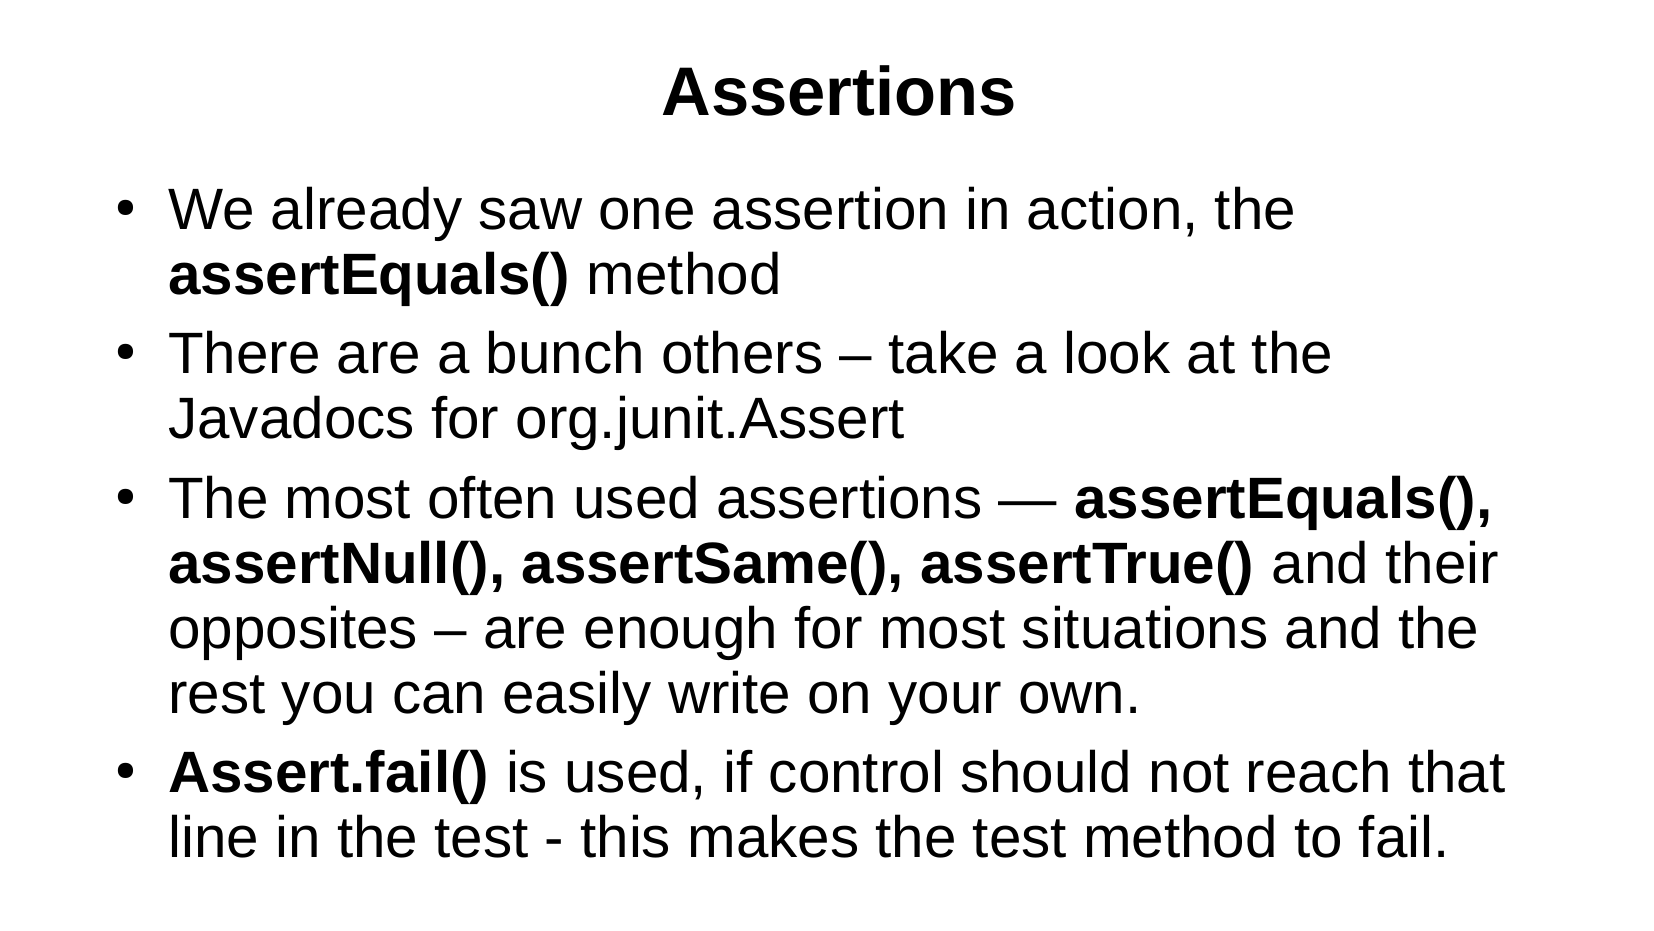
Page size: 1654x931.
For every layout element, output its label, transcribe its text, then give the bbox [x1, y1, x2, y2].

list We already saw one assertion in action, the assertEquals() method There are a bunch others – take a look at the Javadocs for org.junit.Assert The most often used assertions — assertEquals(), assertNull(), assertSame(), assertTrue() and their opposites – are enough for most situations and the rest you can easily write on your own. Assert.fail() is used, if control should not reach that line in the test - this makes the test method to fail. [82, 168, 1538, 889]
title Assertions [82, 37, 1571, 147]
